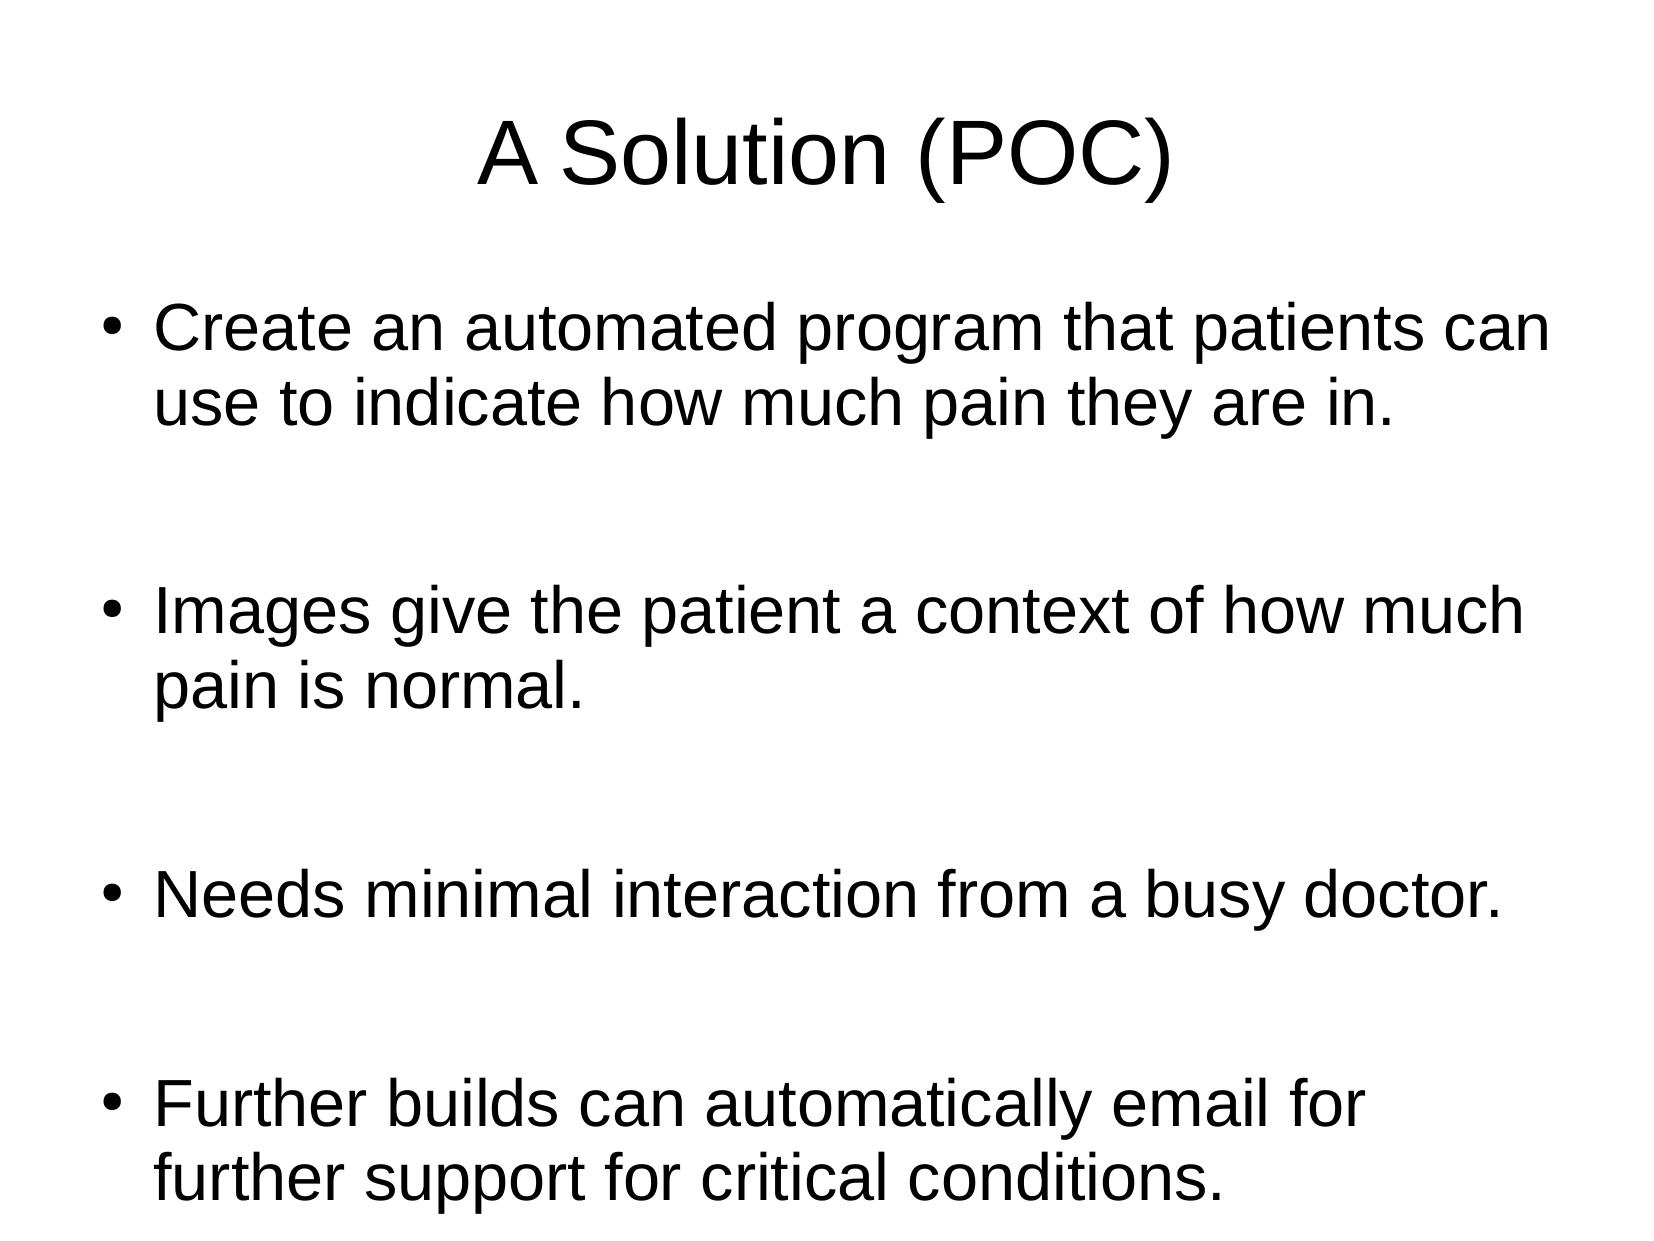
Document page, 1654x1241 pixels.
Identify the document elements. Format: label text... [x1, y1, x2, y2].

list Create an automated program that patients can use to indicate how much pain they are in. Images give the patient a context of how much pain is normal. Needs minimal interaction from a busy doctor. Further builds can automatically email for further support for critical conditions. [82, 290, 1571, 1216]
title A Solution (POC) [82, 49, 1571, 257]
